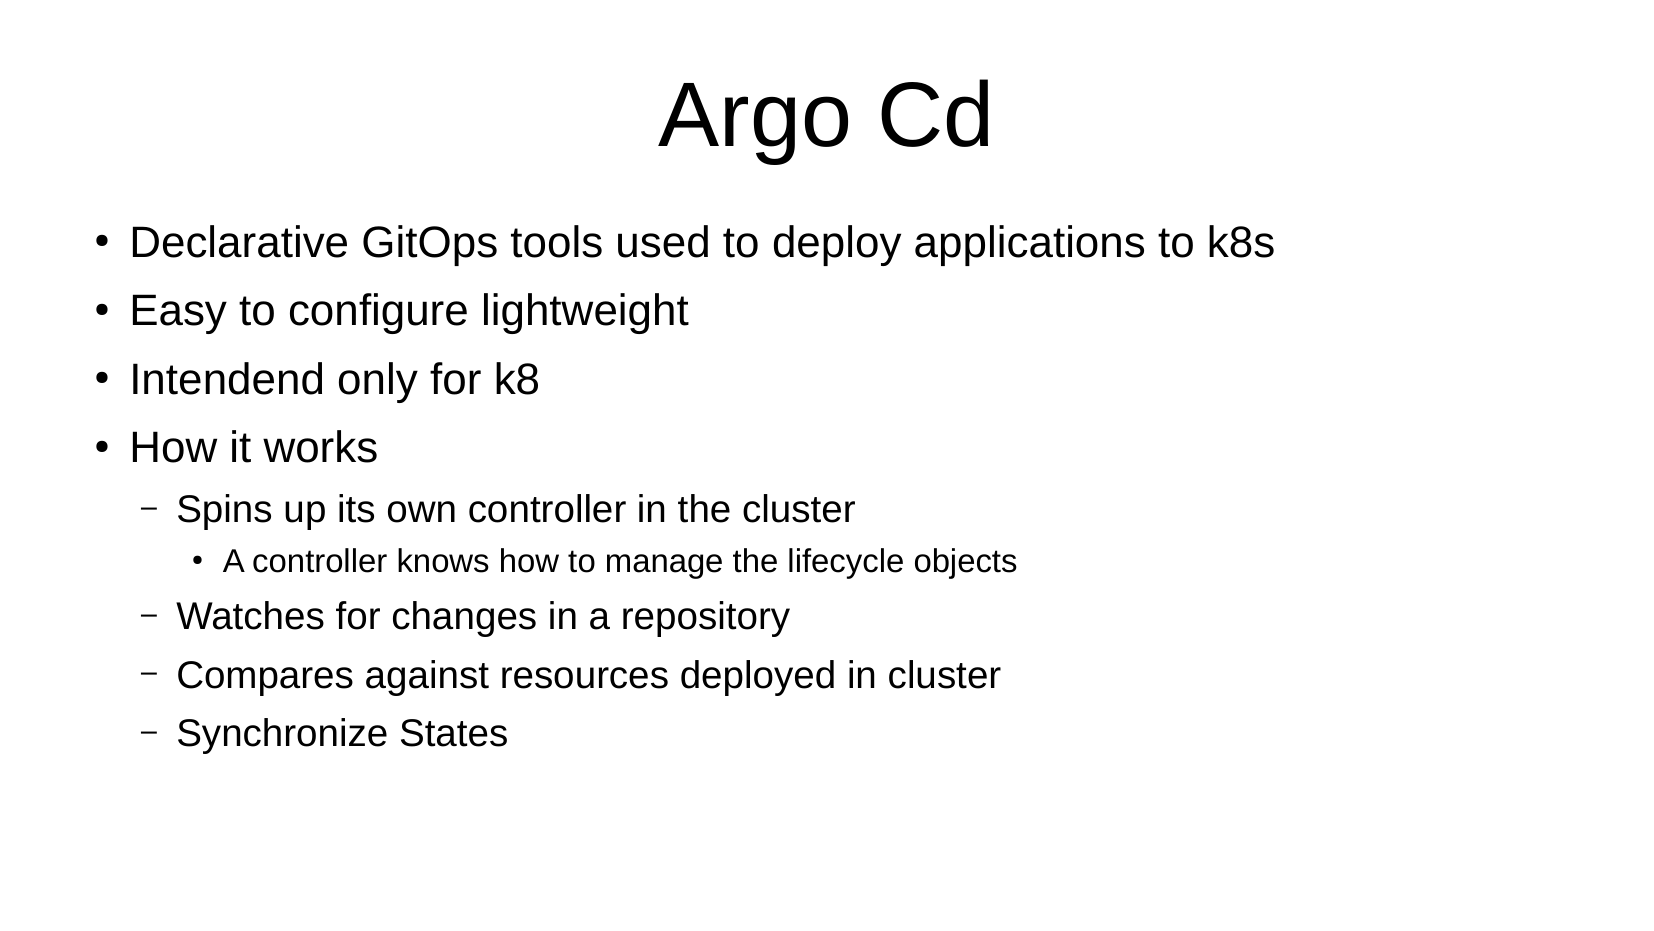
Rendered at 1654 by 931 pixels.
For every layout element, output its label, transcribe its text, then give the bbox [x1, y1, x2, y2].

list Declarative GitOps tools used to deploy applications to k8s Easy to configure lightweight Intendend only for k8 How it works Spins up its own controller in the cluster A controller knows how to manage the lifecycle objects Watches for changes in a repository Compares against resources deployed in cluster Synchronize States [82, 217, 1571, 758]
title Argo Cd [82, 37, 1571, 193]
